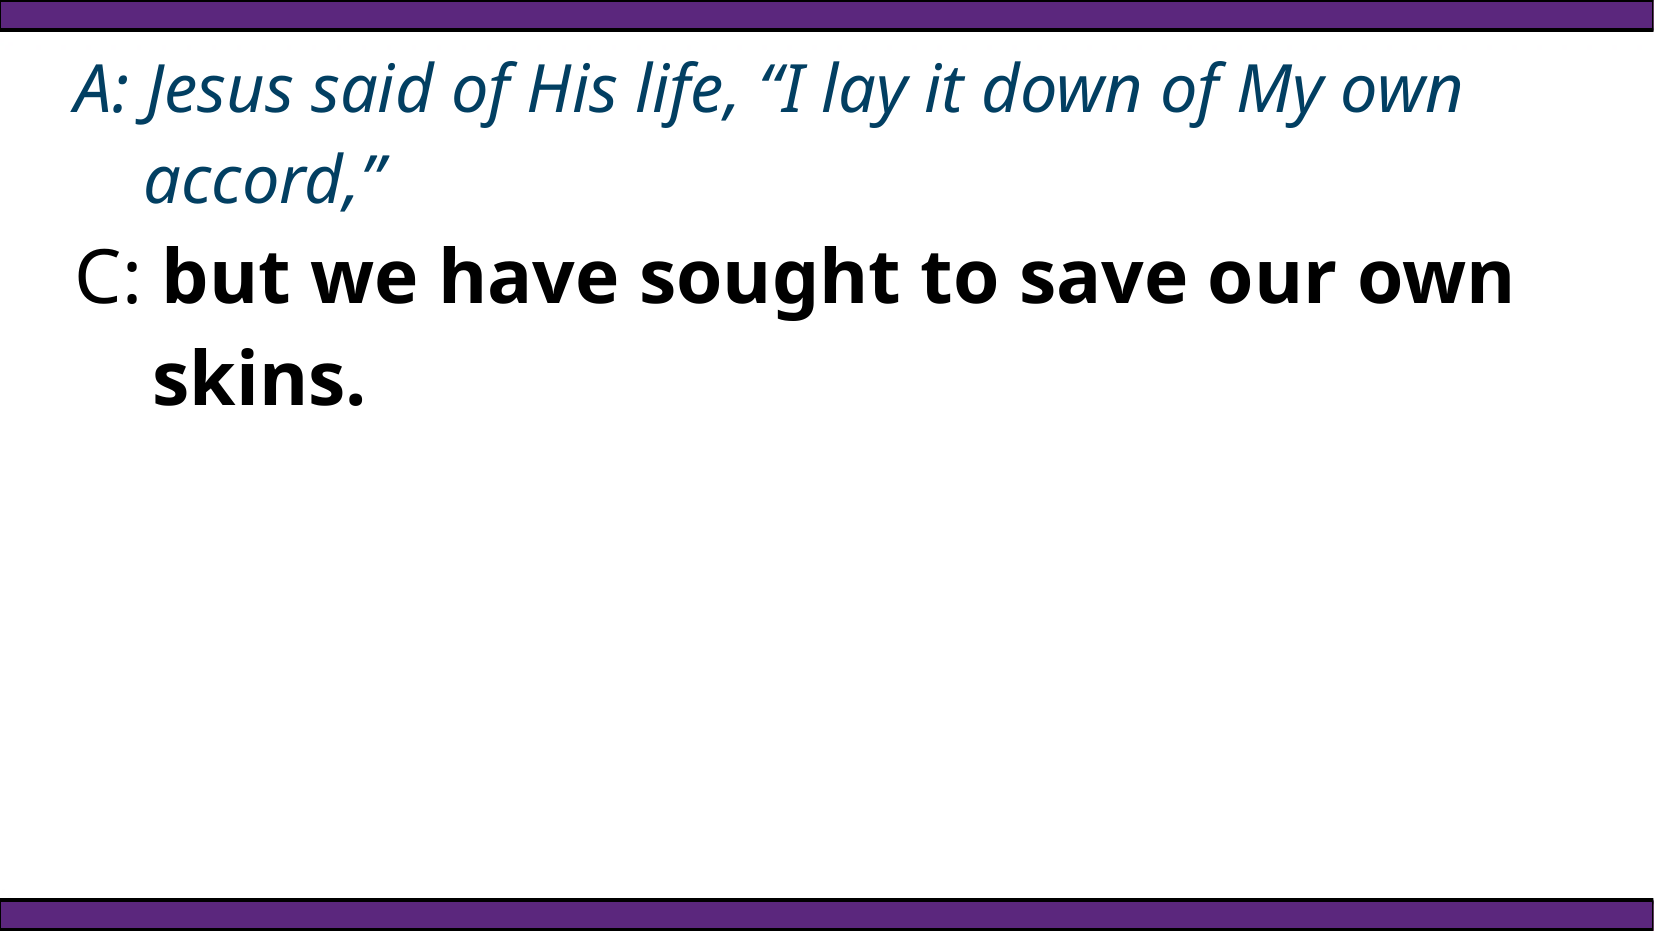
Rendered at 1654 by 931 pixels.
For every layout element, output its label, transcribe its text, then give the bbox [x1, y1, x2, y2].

text_box [0, 900, 1654, 931]
text_box [0, 0, 1654, 31]
text_box A: Jesus said of His life, “I lay it down of My own accord,” C: but we have sought to save our own skins. [60, 34, 1606, 427]
picture [0, 31, 1654, 900]
